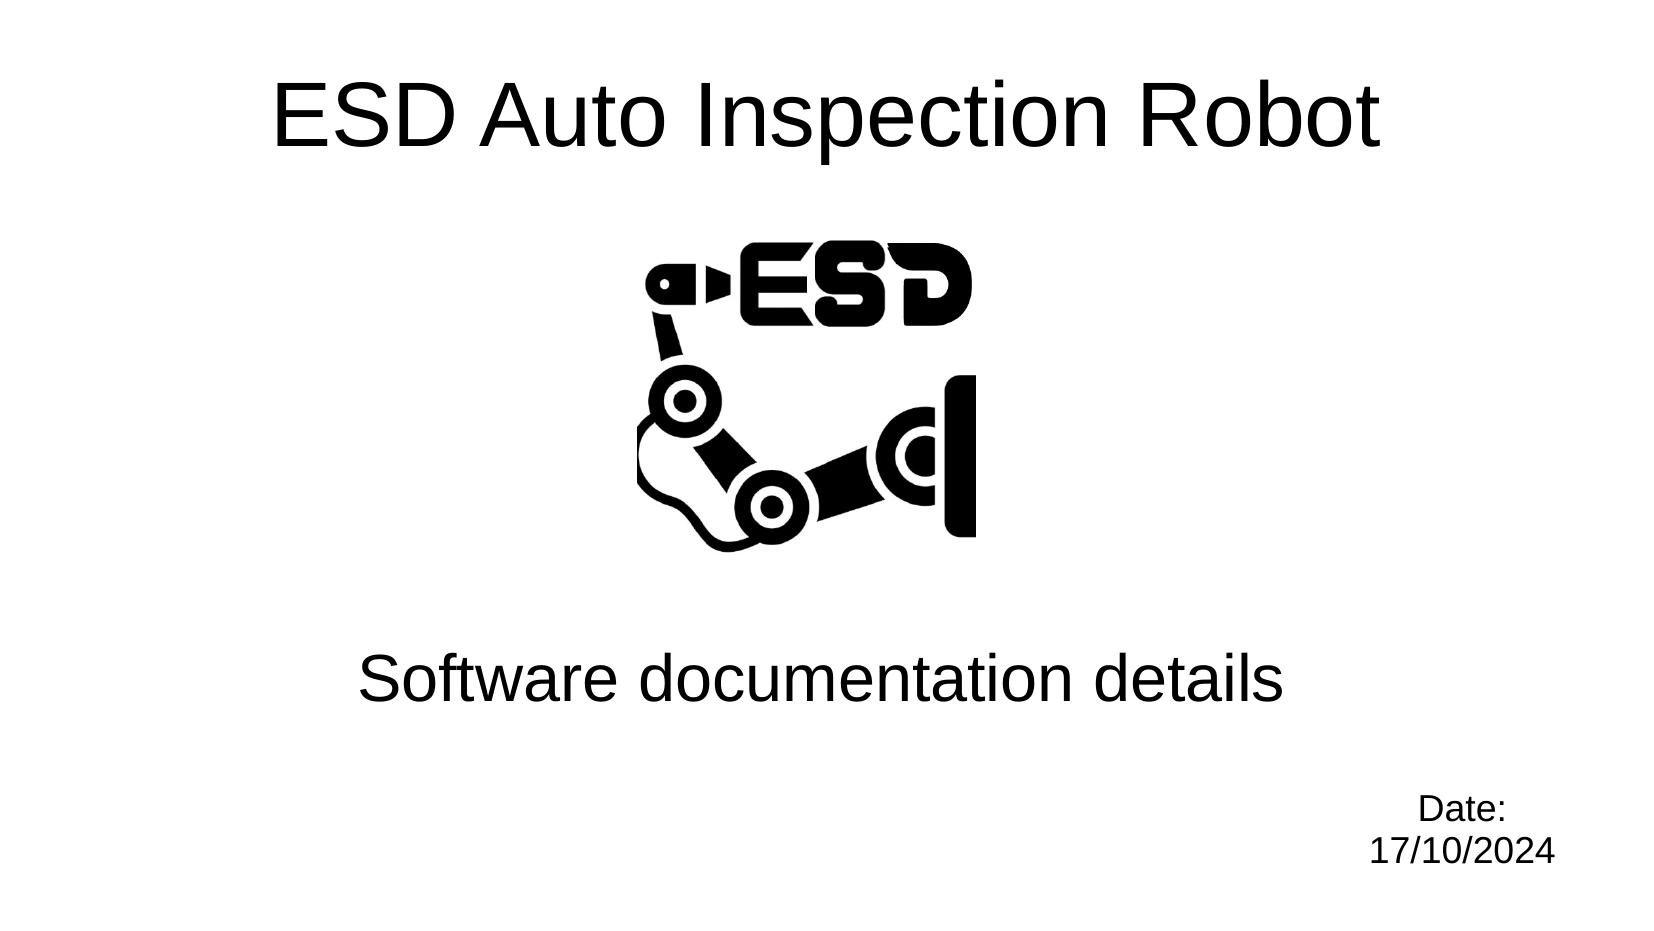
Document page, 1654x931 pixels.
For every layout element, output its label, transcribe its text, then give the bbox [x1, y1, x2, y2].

picture [637, 224, 976, 563]
text_box Date: 17/10/2024 [1312, 759, 1613, 901]
title ESD Auto Inspection Robot [82, 37, 1571, 193]
subtitle Software documentation details [86, 562, 1576, 795]
